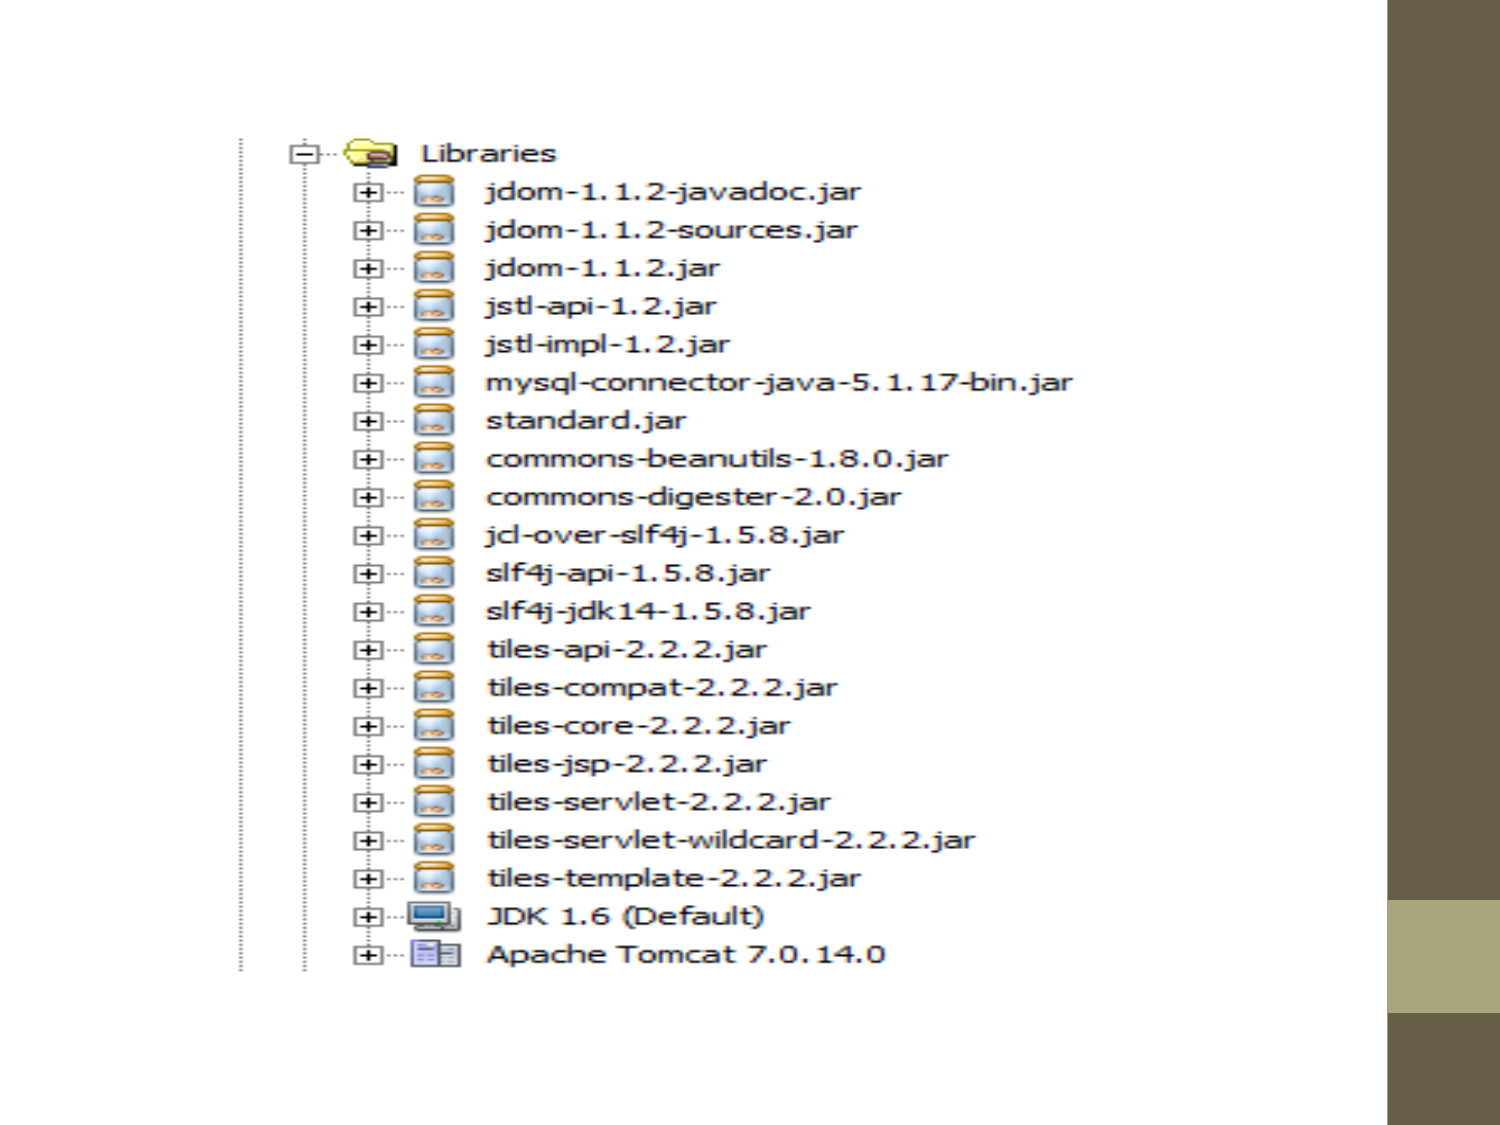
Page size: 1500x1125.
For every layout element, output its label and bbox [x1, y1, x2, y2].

picture [237, 137, 1188, 974]
